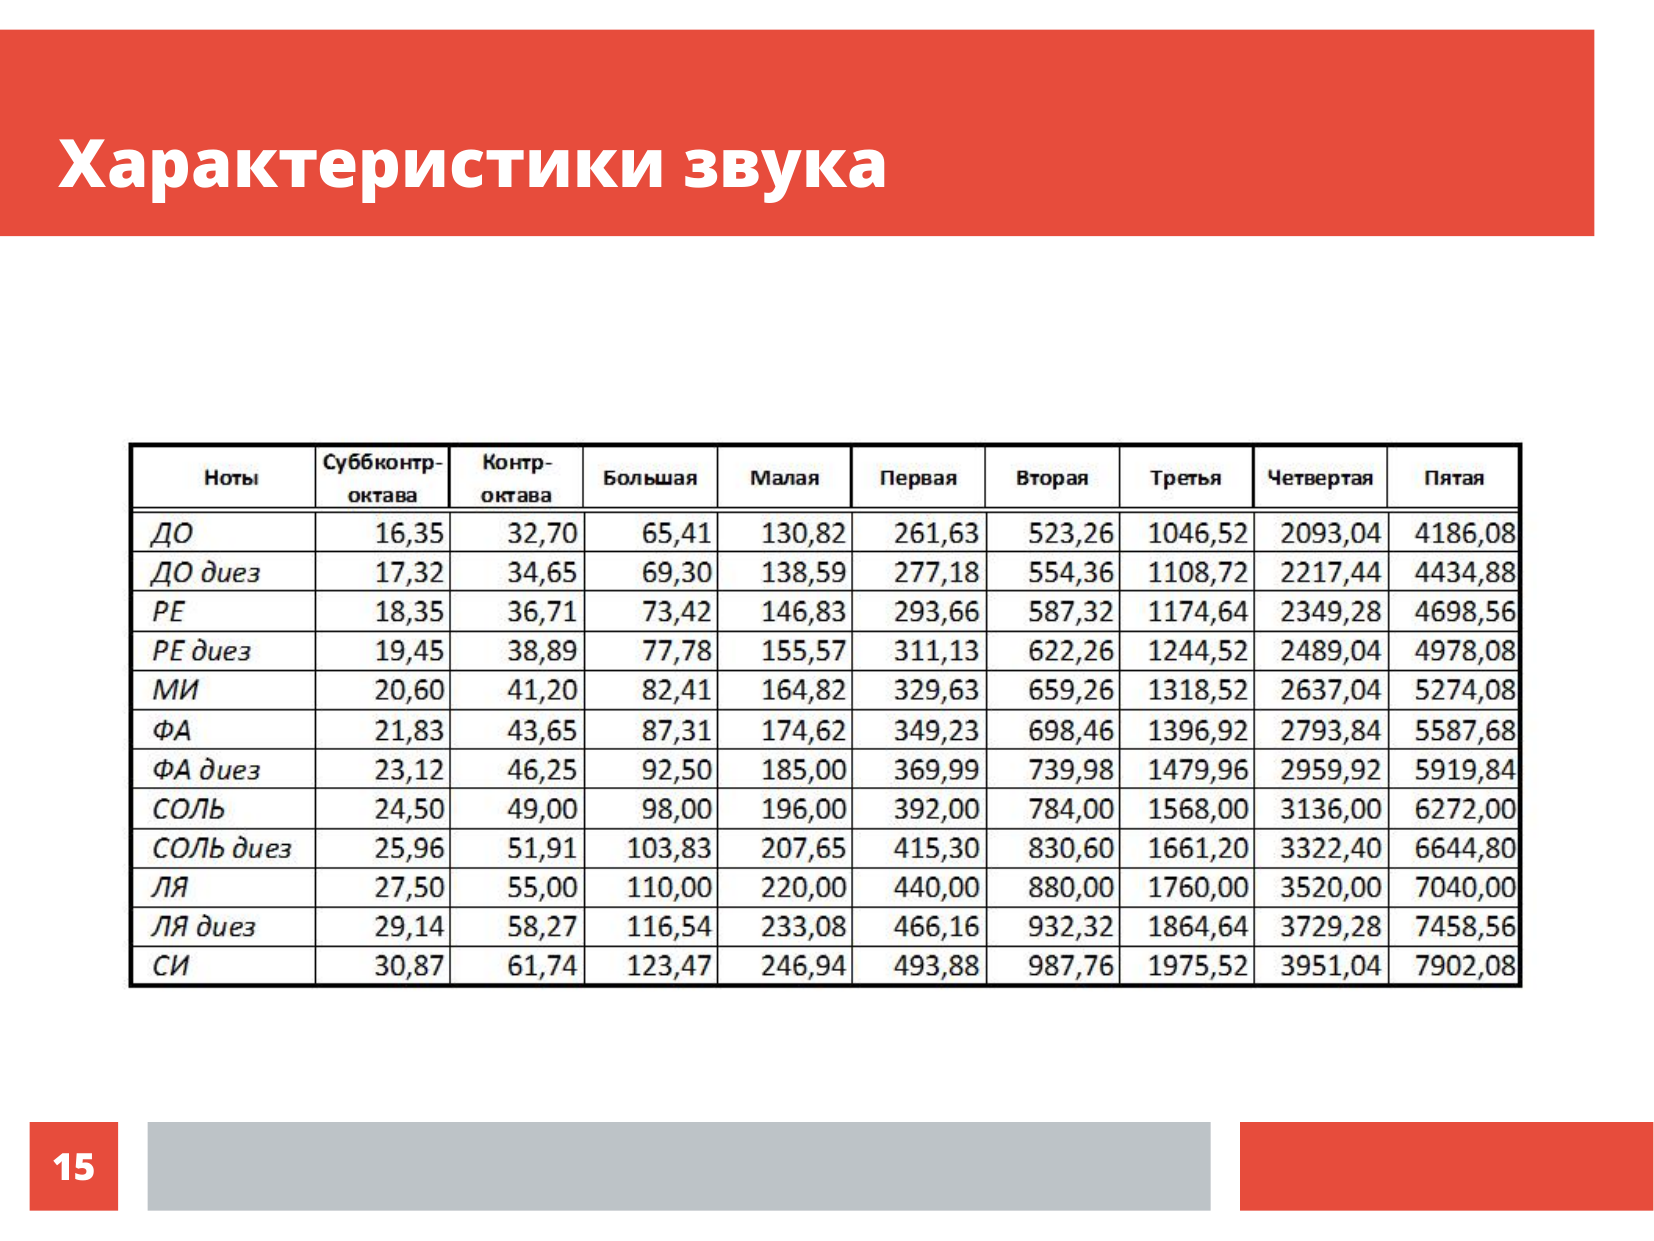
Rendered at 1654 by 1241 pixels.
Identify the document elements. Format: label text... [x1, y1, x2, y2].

title Характеристики звука [59, 59, 1595, 207]
picture [85, 388, 1565, 1043]
